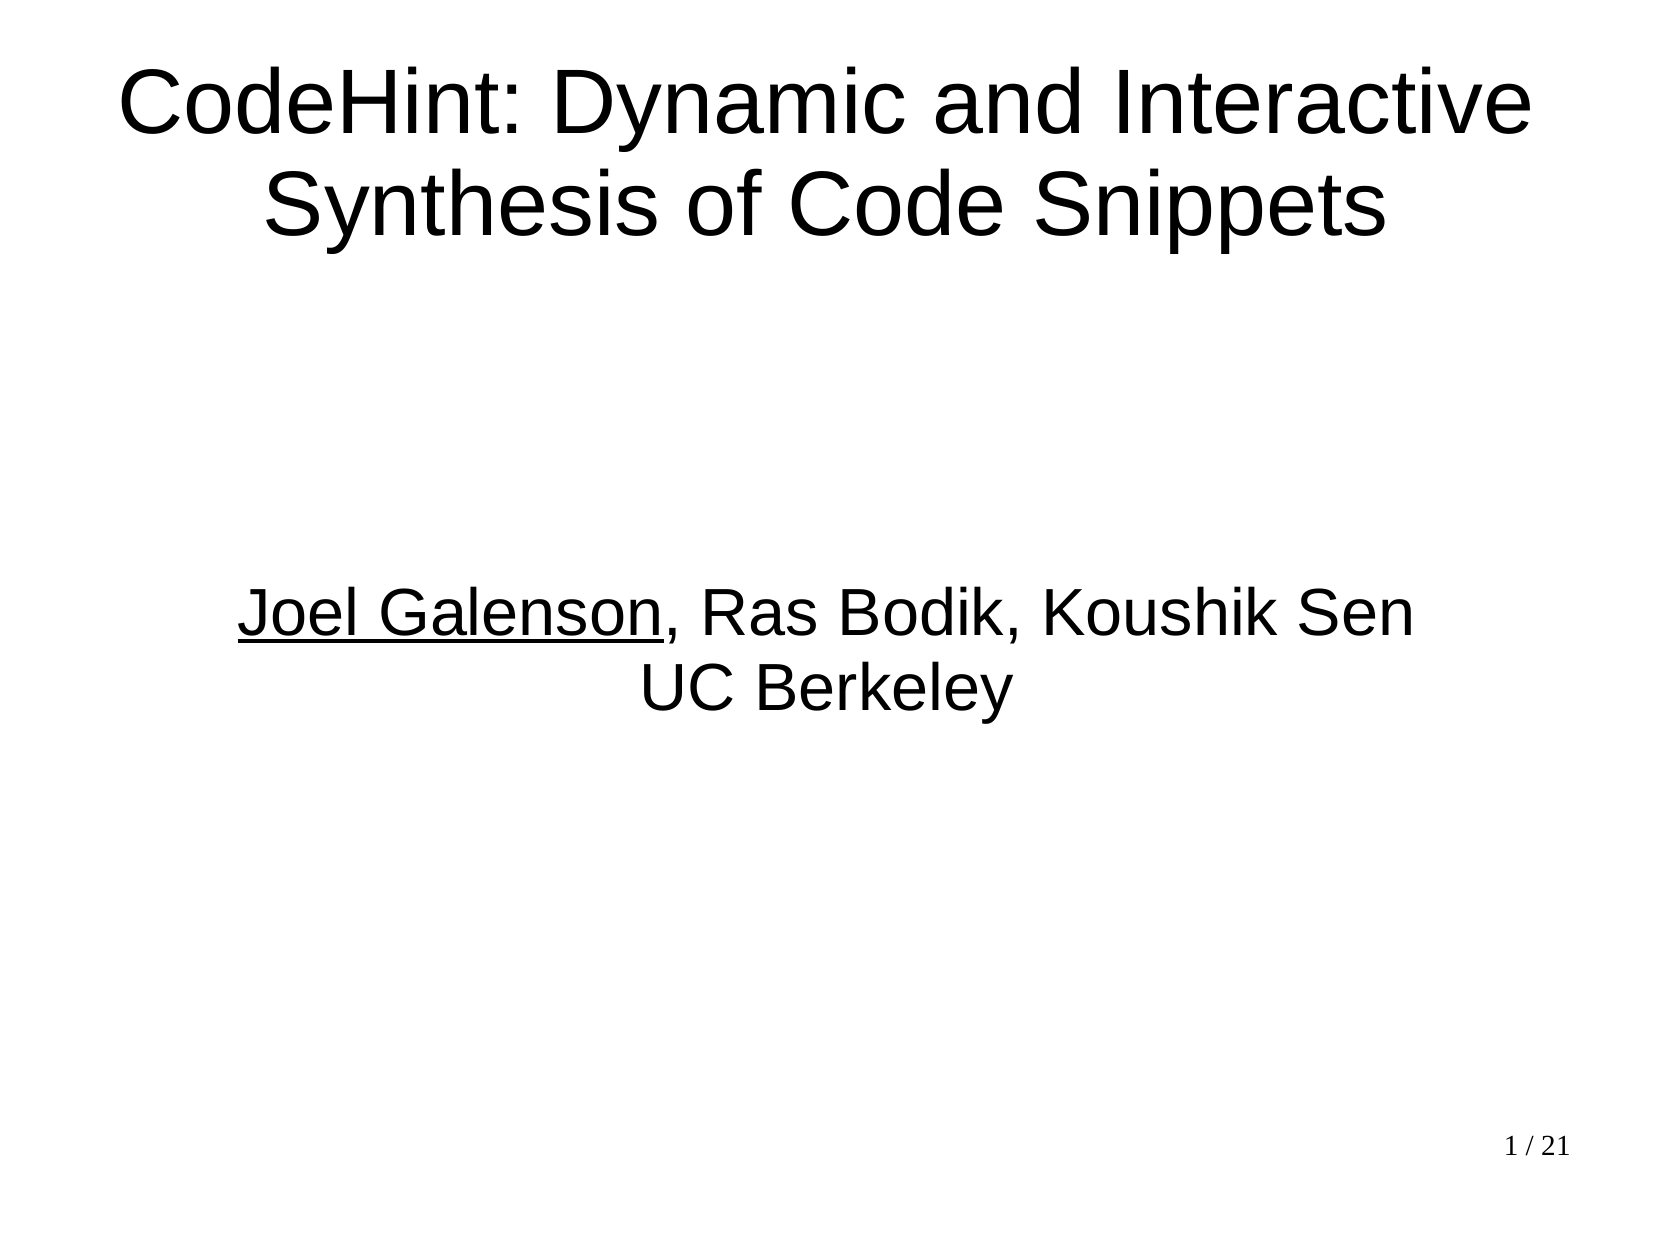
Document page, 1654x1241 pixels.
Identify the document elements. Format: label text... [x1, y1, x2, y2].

title CodeHint: Dynamic and Interactive Synthesis of Code Snippets [82, 49, 1571, 257]
subtitle Joel Galenson, Ras Bodik, Koushik Sen UC Berkeley [82, 290, 1571, 1010]
